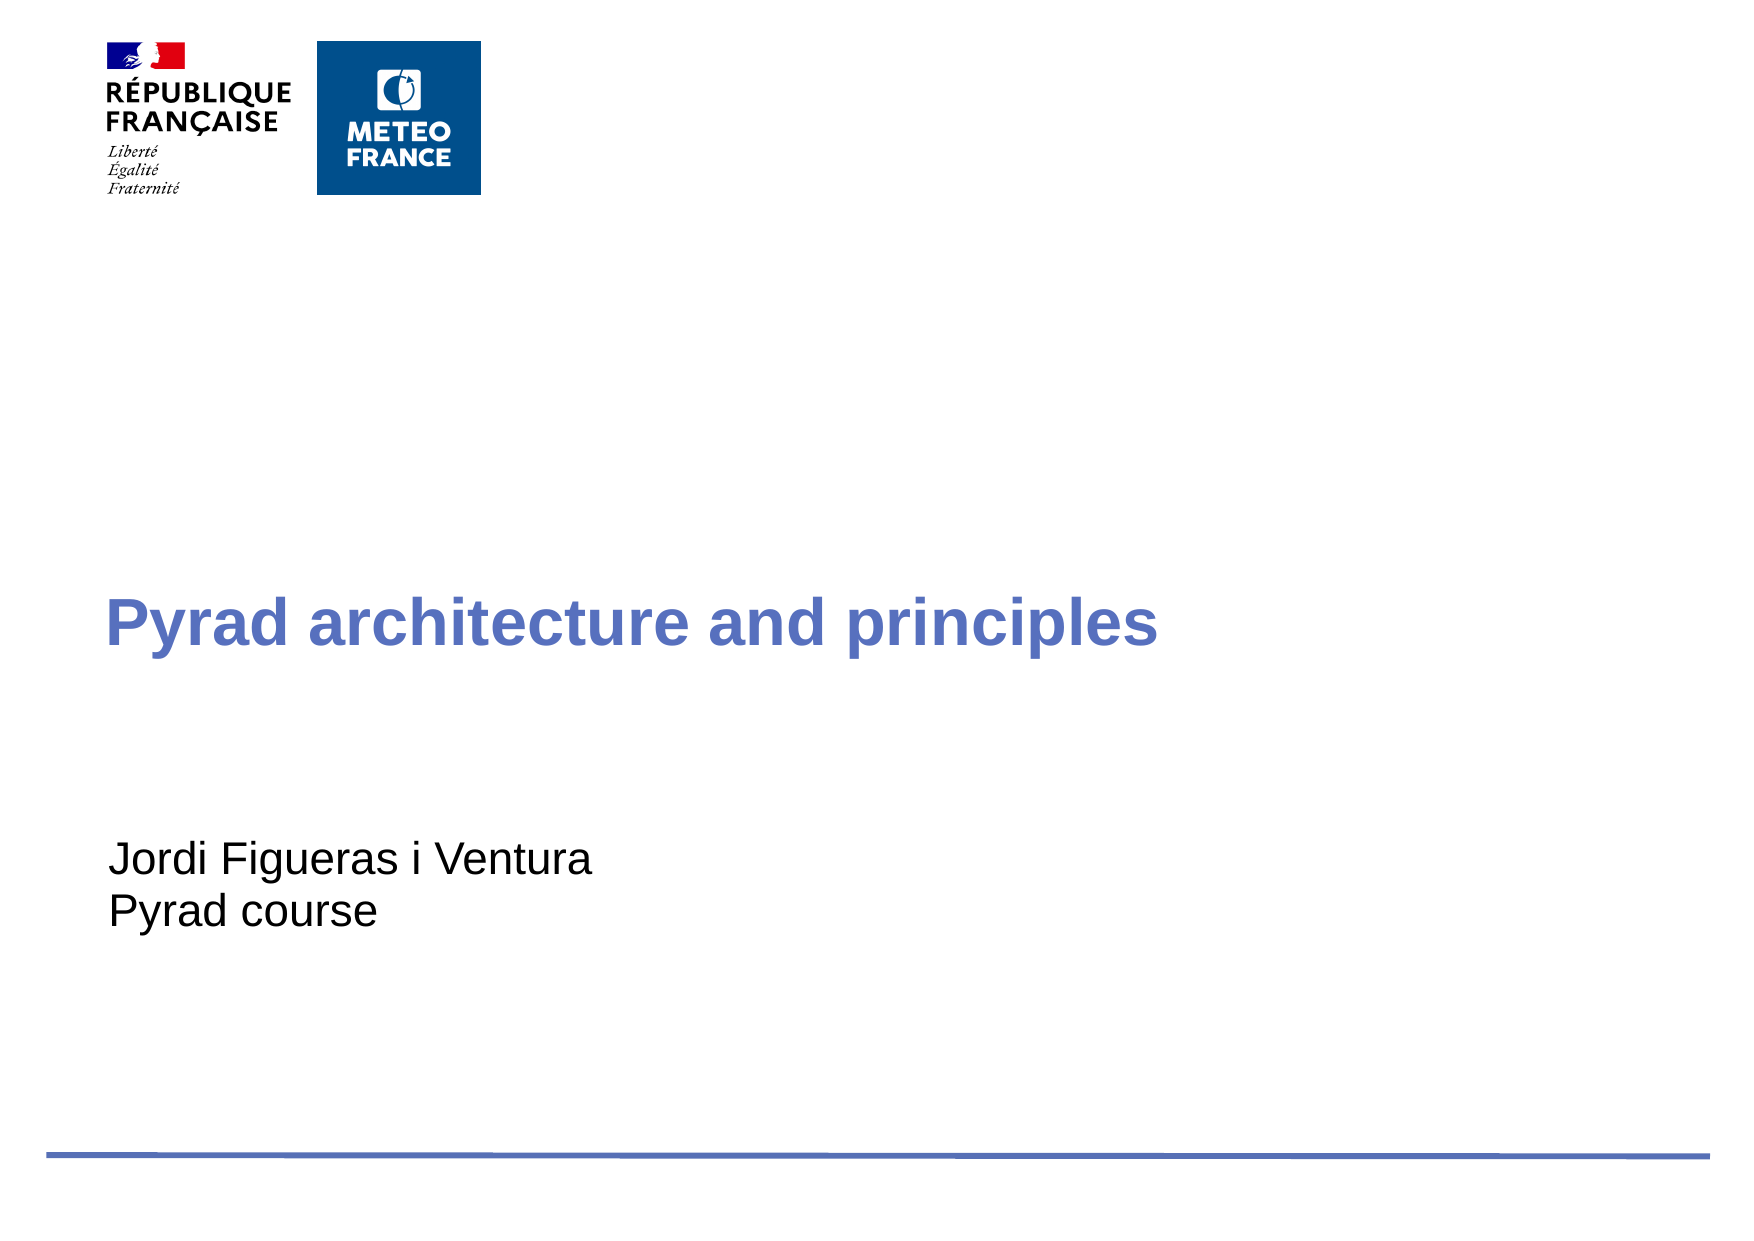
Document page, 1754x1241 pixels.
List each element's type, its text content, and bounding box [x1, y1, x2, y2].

title Pyrad architecture and principles [105, 473, 1594, 770]
title Jordi Figueras i Ventura Pyrad course [108, 804, 1549, 965]
picture [317, 41, 481, 195]
picture [106, 41, 297, 195]
